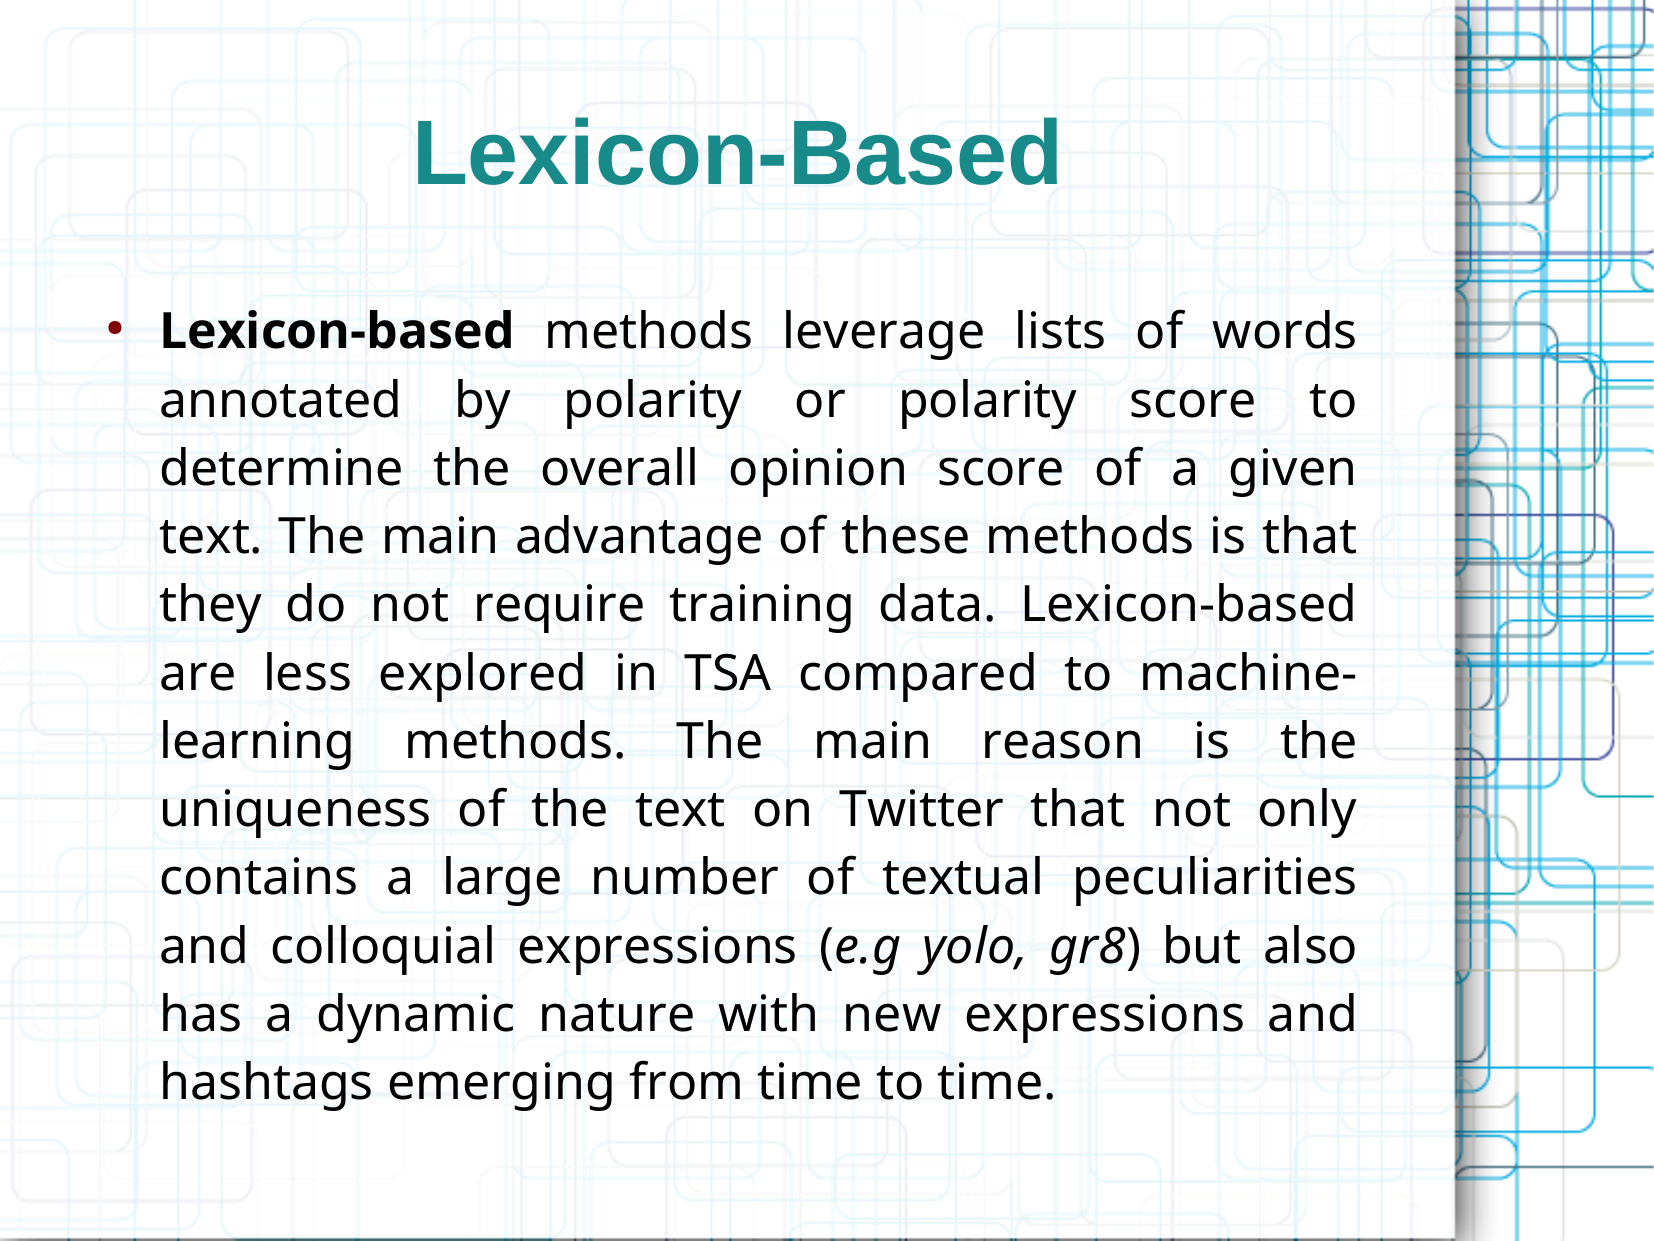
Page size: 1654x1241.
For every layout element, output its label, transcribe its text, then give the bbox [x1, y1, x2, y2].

list Lexicon-based methods leverage lists of words annotated by polarity or polarity score to determine the overall opinion score of a given text. The main advantage of these methods is that they do not require training data. Lexicon-based are less explored in TSA compared to machine-learning methods. The main reason is the uniqueness of the text on Twitter that not only contains a large number of textual peculiarities and colloquial expressions (e.g yolo, gr8) but also has a dynamic nature with new expressions and hashtags emerging from time to time. [88, 295, 1359, 1090]
picture [0, 0, 1654, 1241]
title Lexicon-Based [59, 49, 1418, 257]
